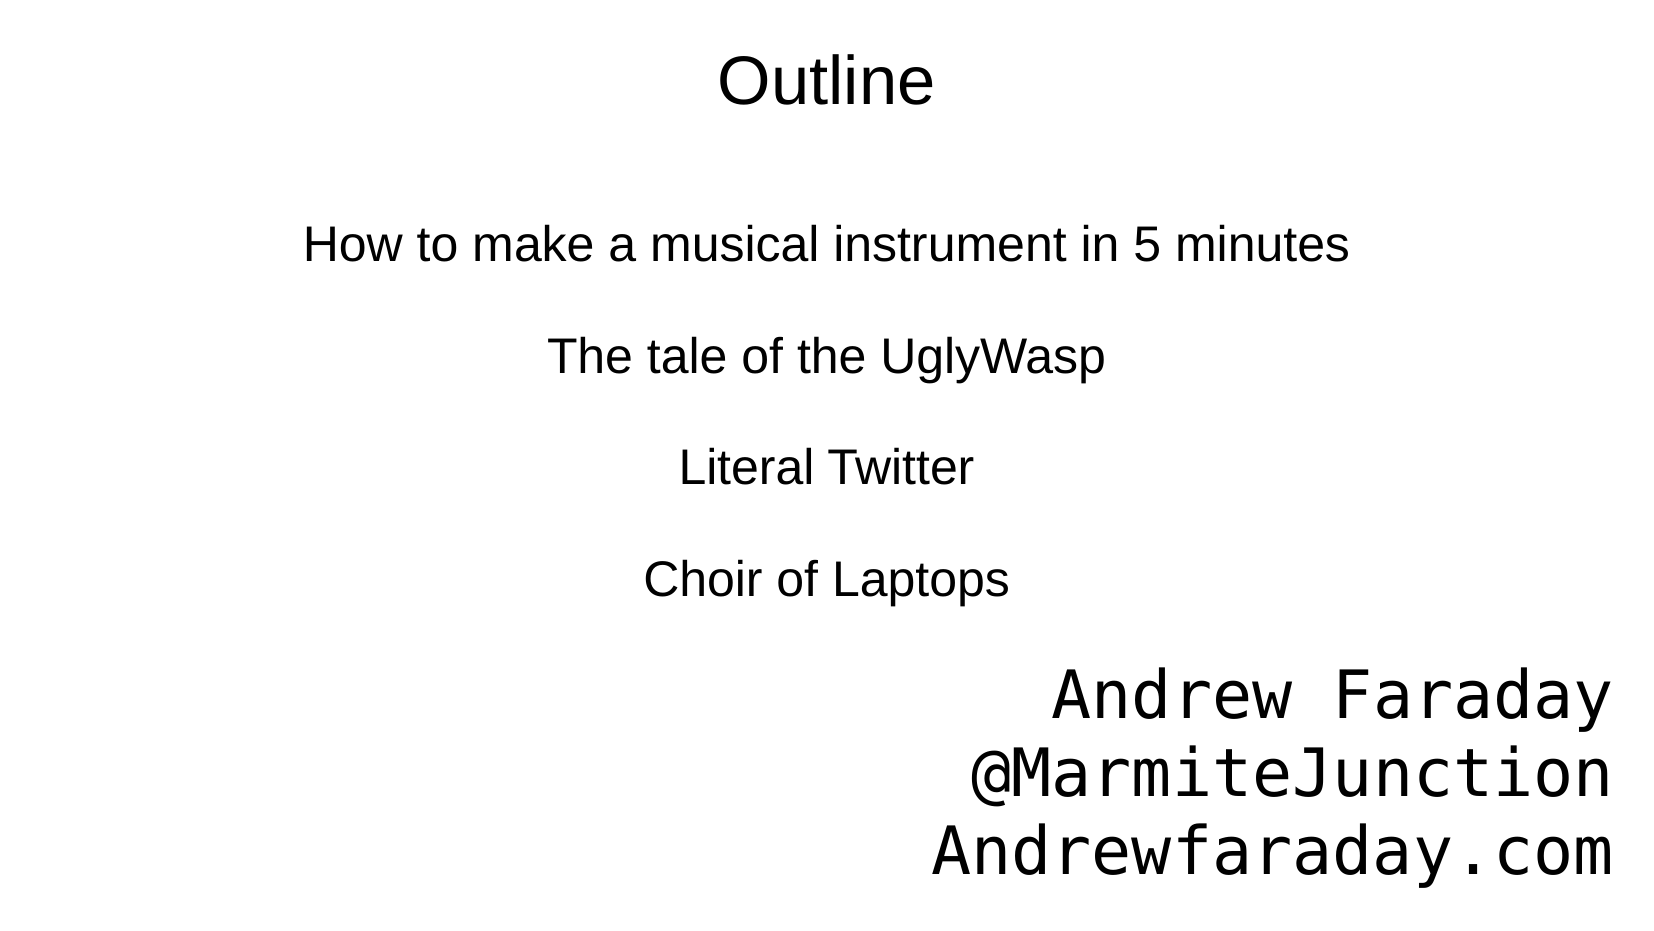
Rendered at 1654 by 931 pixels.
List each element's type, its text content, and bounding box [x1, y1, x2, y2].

text_box Andrew Faraday @MarmiteJunction Andrewfaraday.com [744, 649, 1630, 898]
subtitle How to make a musical instrument in 5 minutes The tale of the UglyWasp Literal Twitter Choir of Laptops [82, 141, 1571, 682]
title Outline [82, 37, 1571, 124]
